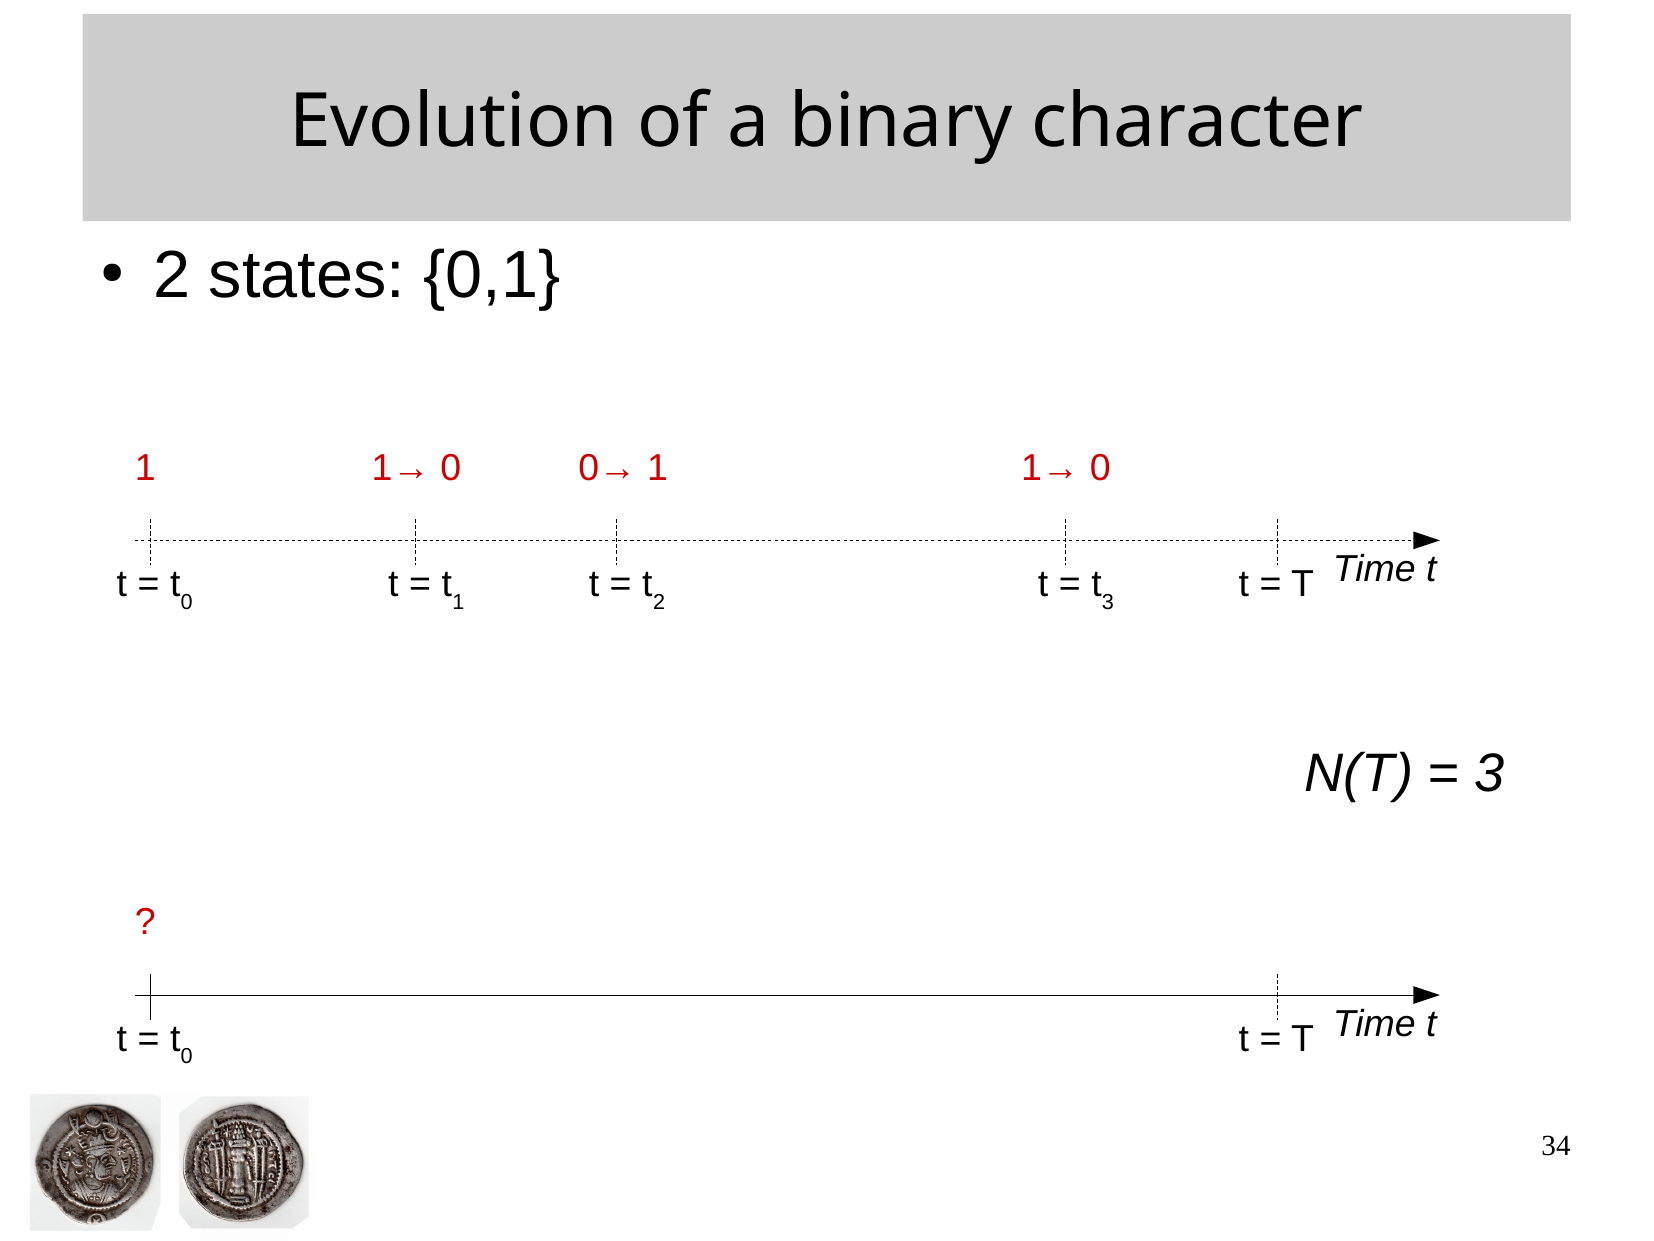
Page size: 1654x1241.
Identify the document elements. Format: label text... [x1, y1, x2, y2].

text_box t = t3 [1023, 555, 1132, 622]
list 2 states: {0,1} [82, 237, 1571, 421]
text_box t = t1 [373, 555, 482, 622]
text_box t = t2 [574, 555, 683, 622]
text_box 1→ 0 [356, 438, 477, 496]
text_box 1 [120, 438, 196, 496]
text_box 1→ 0 [1006, 438, 1127, 496]
text_box t = t0 [101, 1010, 211, 1076]
text_box ? [120, 893, 196, 951]
title Evolution of a binary character [82, 13, 1571, 222]
text_box t = T [1223, 1010, 1333, 1067]
text_box Time t [1318, 540, 1514, 598]
text_box t = t0 [101, 555, 211, 622]
text_box N(T) = 3 [1290, 735, 1576, 824]
text_box Time t [1318, 995, 1514, 1052]
picture [29, 1094, 316, 1241]
text_box 0→ 1 [563, 438, 684, 496]
text_box t = T [1223, 555, 1333, 613]
